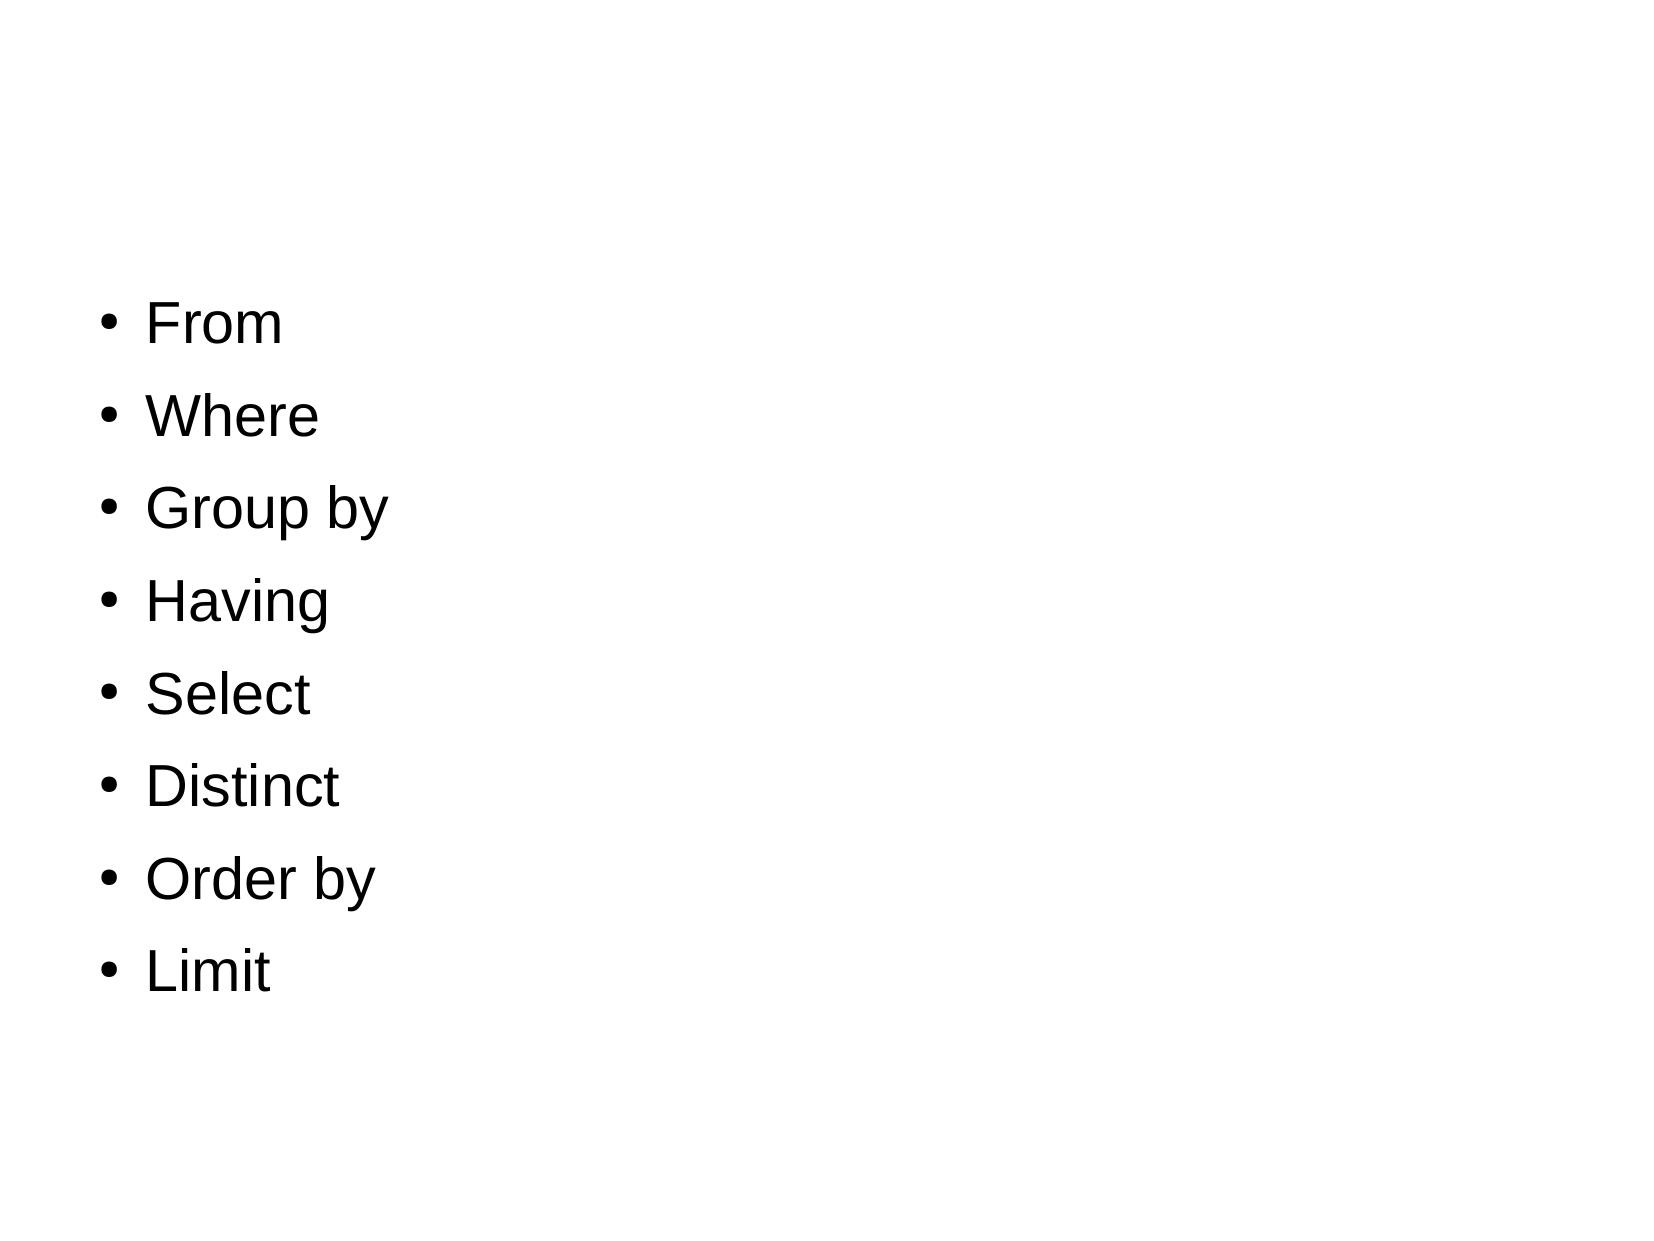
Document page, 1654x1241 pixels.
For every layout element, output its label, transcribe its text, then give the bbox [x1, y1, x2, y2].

list From Where Group by Having Select Distinct Order by Limit [82, 290, 1571, 1010]
